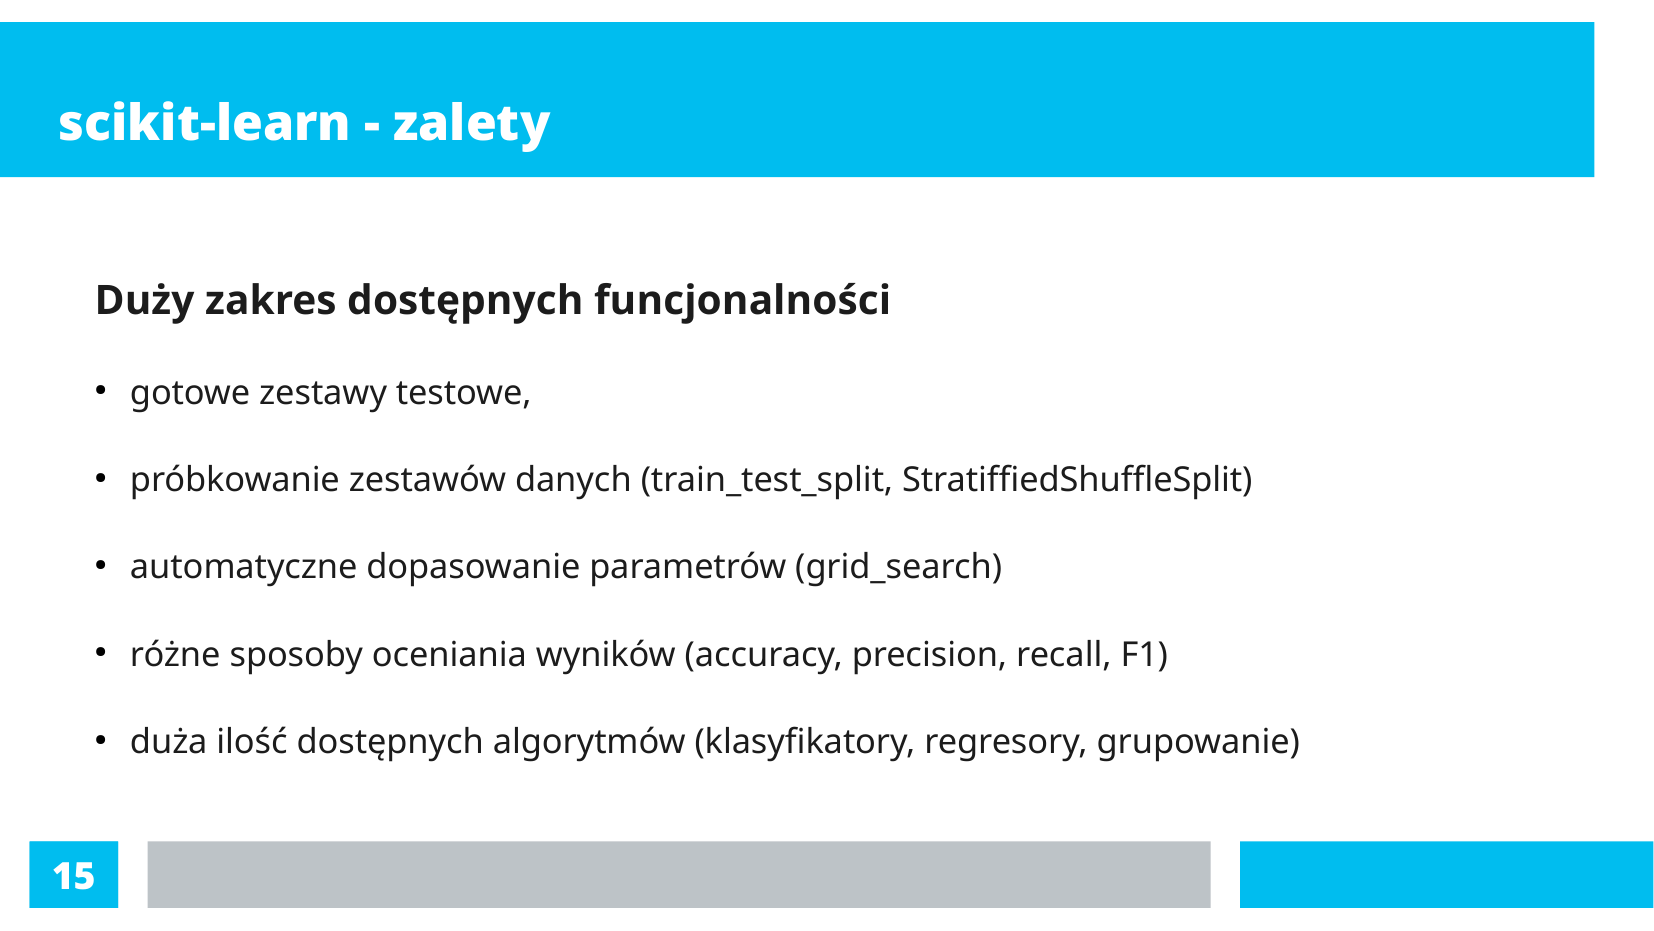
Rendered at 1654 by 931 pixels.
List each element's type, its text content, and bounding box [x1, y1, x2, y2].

title scikit-learn - zalety [59, 44, 1595, 156]
list Duży zakres dostępnych funcjonalności gotowe zestawy testowe, próbkowanie zestawów danych (train_test_split, StratiffiedShuffleSplit) automatyczne dopasowanie parametrów (grid_search) różne sposoby oceniania wyników (accuracy, precision, recall, F1) duża ilość dostępnych algorytmów (klasyfikatory, regresory, grupowanie) [59, 243, 1565, 820]
